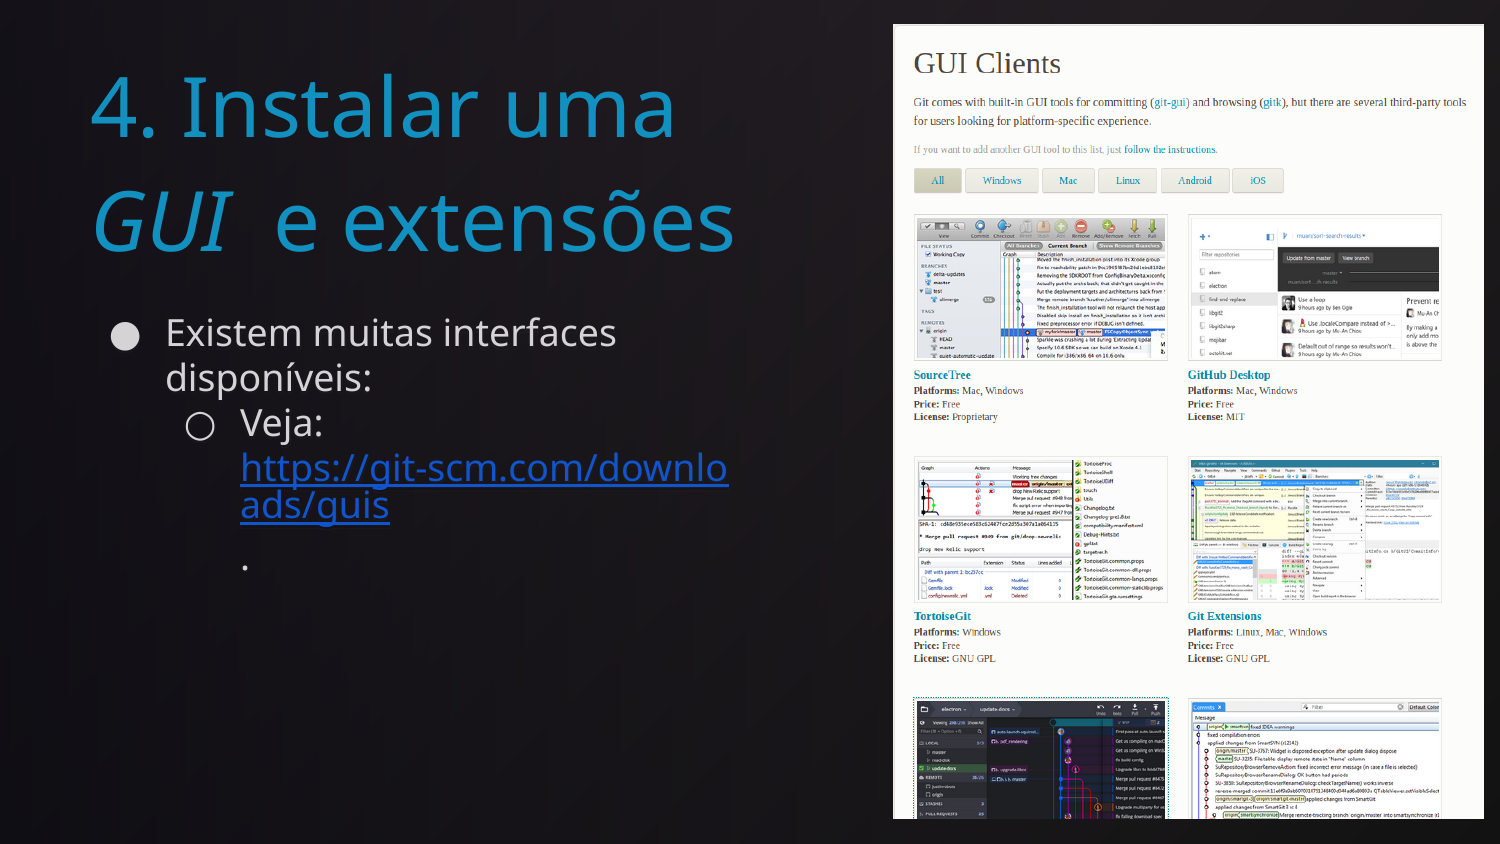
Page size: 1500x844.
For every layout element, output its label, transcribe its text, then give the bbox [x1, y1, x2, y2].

list Existem muitas interfaces disponíveis: Veja: https://git-scm.com/downloads/guis. [75, 294, 750, 645]
title 4. Instalar uma GUI e extensões [75, 103, 781, 284]
slide_number <number> [1407, 752, 1494, 844]
picture [893, 24, 1484, 819]
